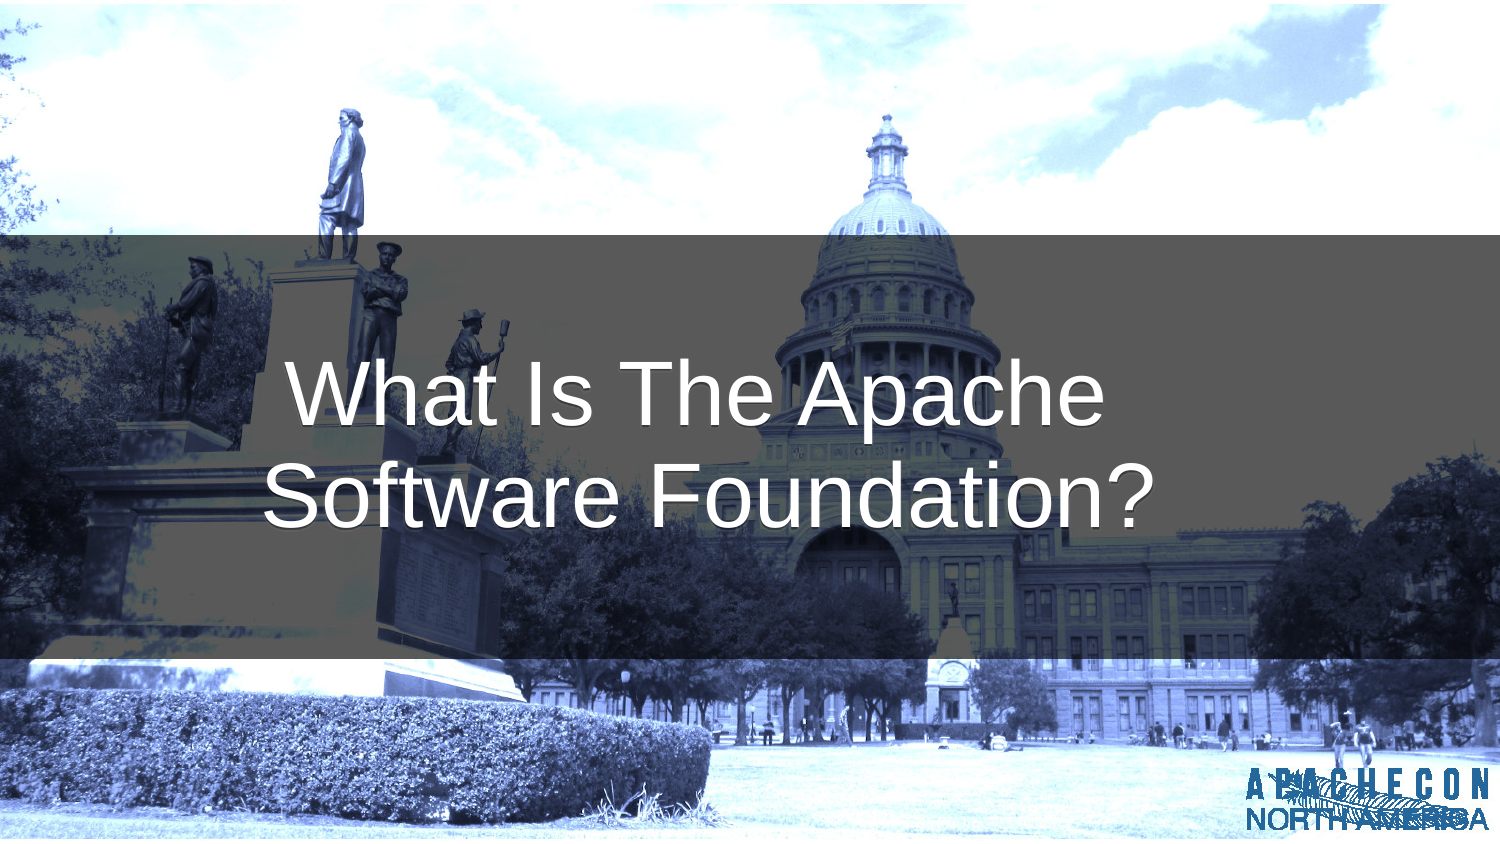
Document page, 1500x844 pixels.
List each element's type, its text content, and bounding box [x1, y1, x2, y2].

picture [0, 0, 1500, 844]
title What Is The Apache Software Foundation? [71, 342, 1347, 548]
